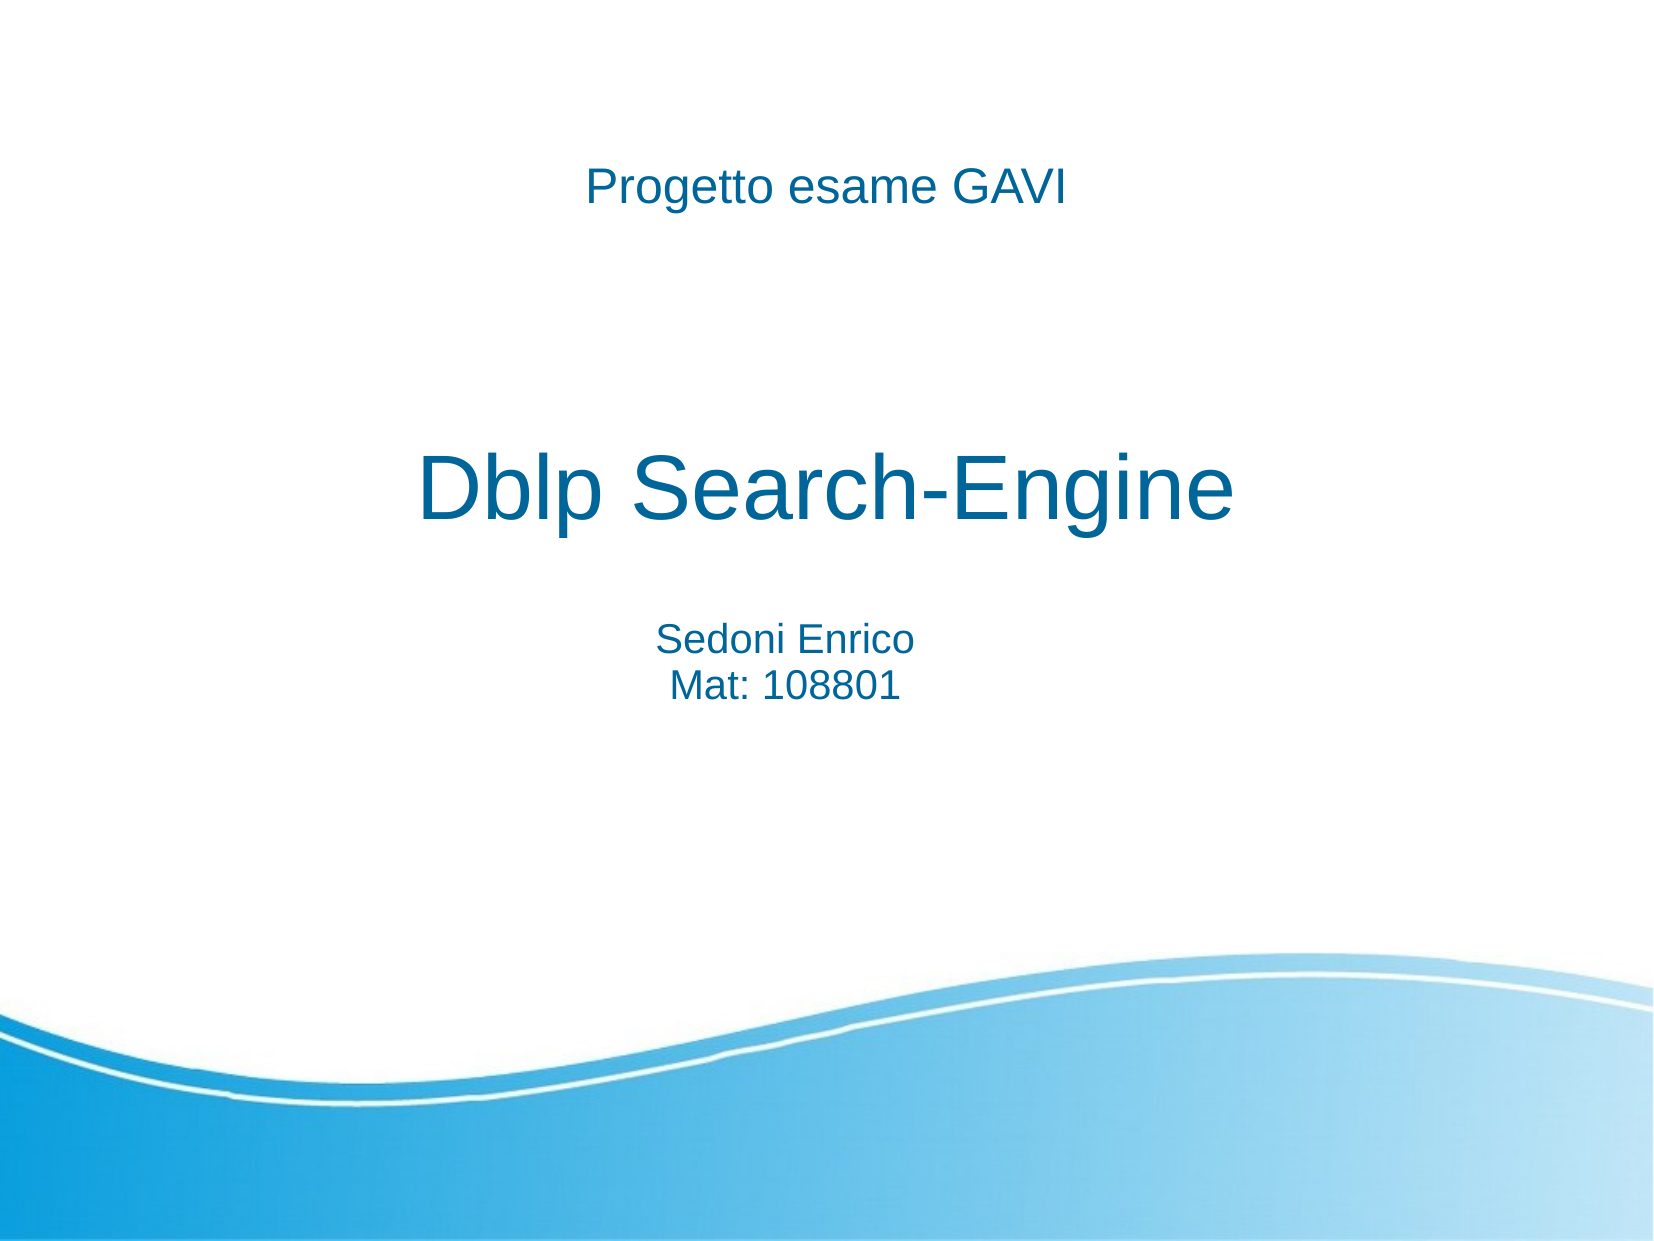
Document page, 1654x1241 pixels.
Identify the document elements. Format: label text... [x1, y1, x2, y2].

title Sedoni Enrico Mat: 108801 [366, 615, 1205, 709]
title Progetto esame GAVI [0, 82, 1654, 290]
picture [0, 952, 1654, 1241]
title Dblp Search-Engine [0, 384, 1654, 592]
